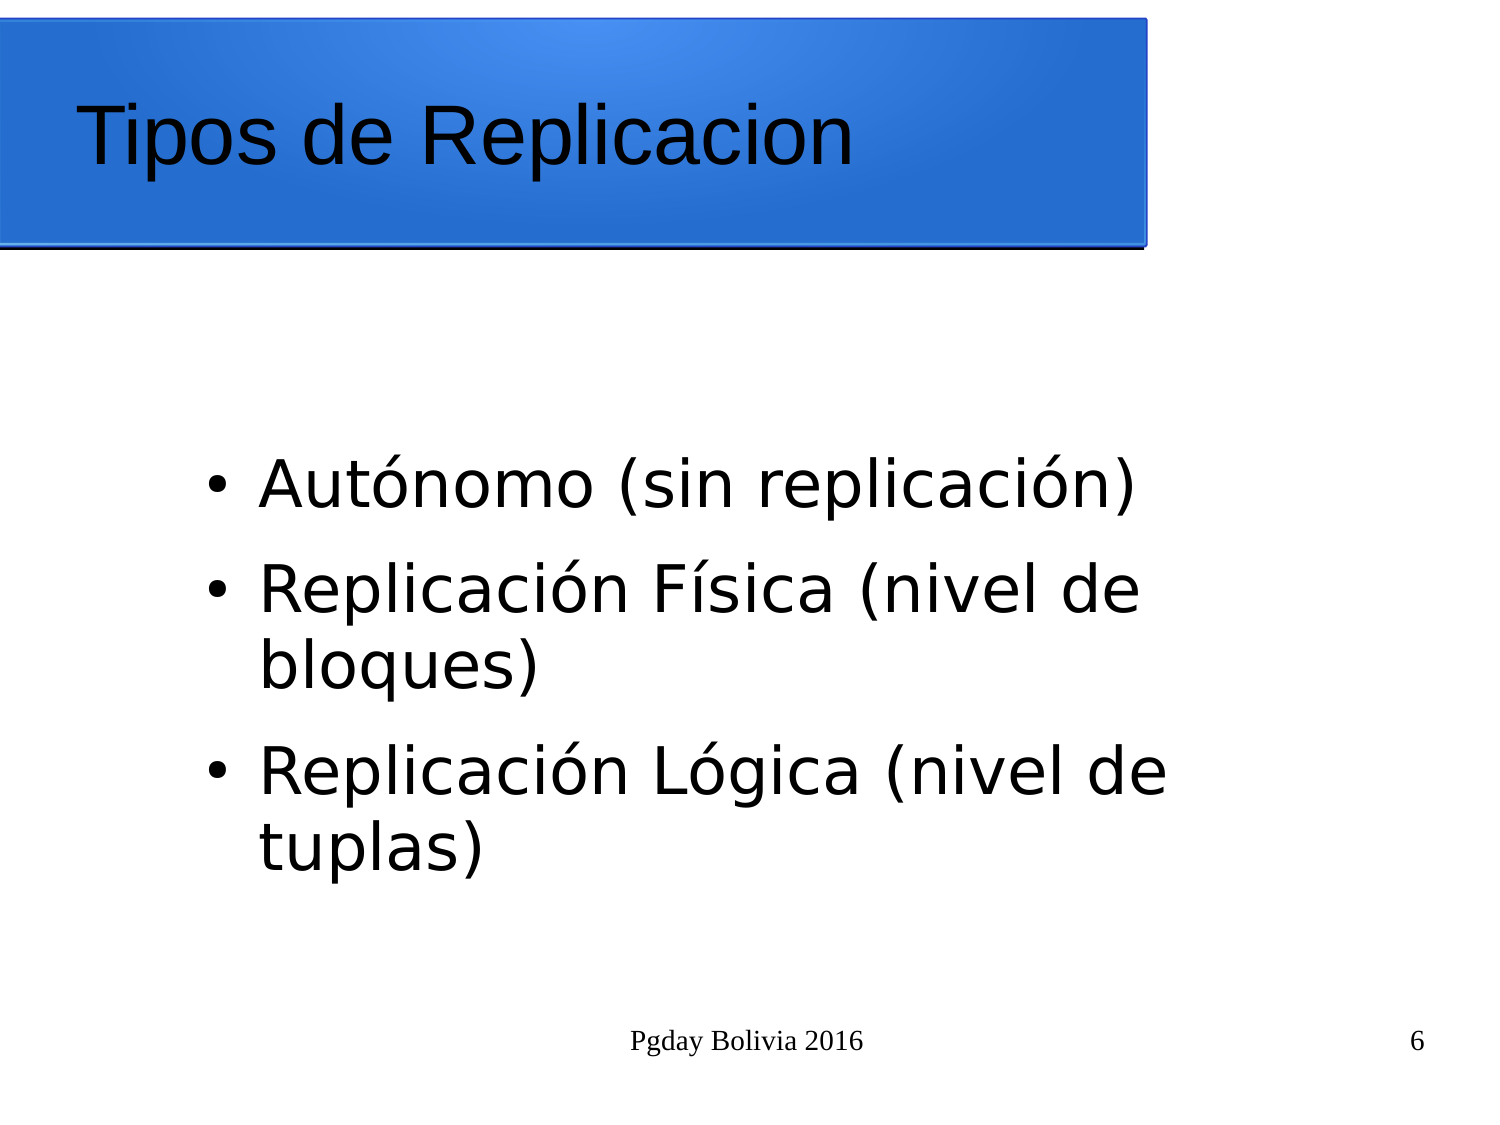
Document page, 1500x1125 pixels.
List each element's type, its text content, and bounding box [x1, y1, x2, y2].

list Autónomo (sin replicación) Replicación Física (nivel de bloques) Replicación Lógica (nivel de tuplas) [188, 446, 1388, 1098]
title Tipos de Replicacion [75, 42, 1120, 229]
text_box [224, 417, 1425, 827]
